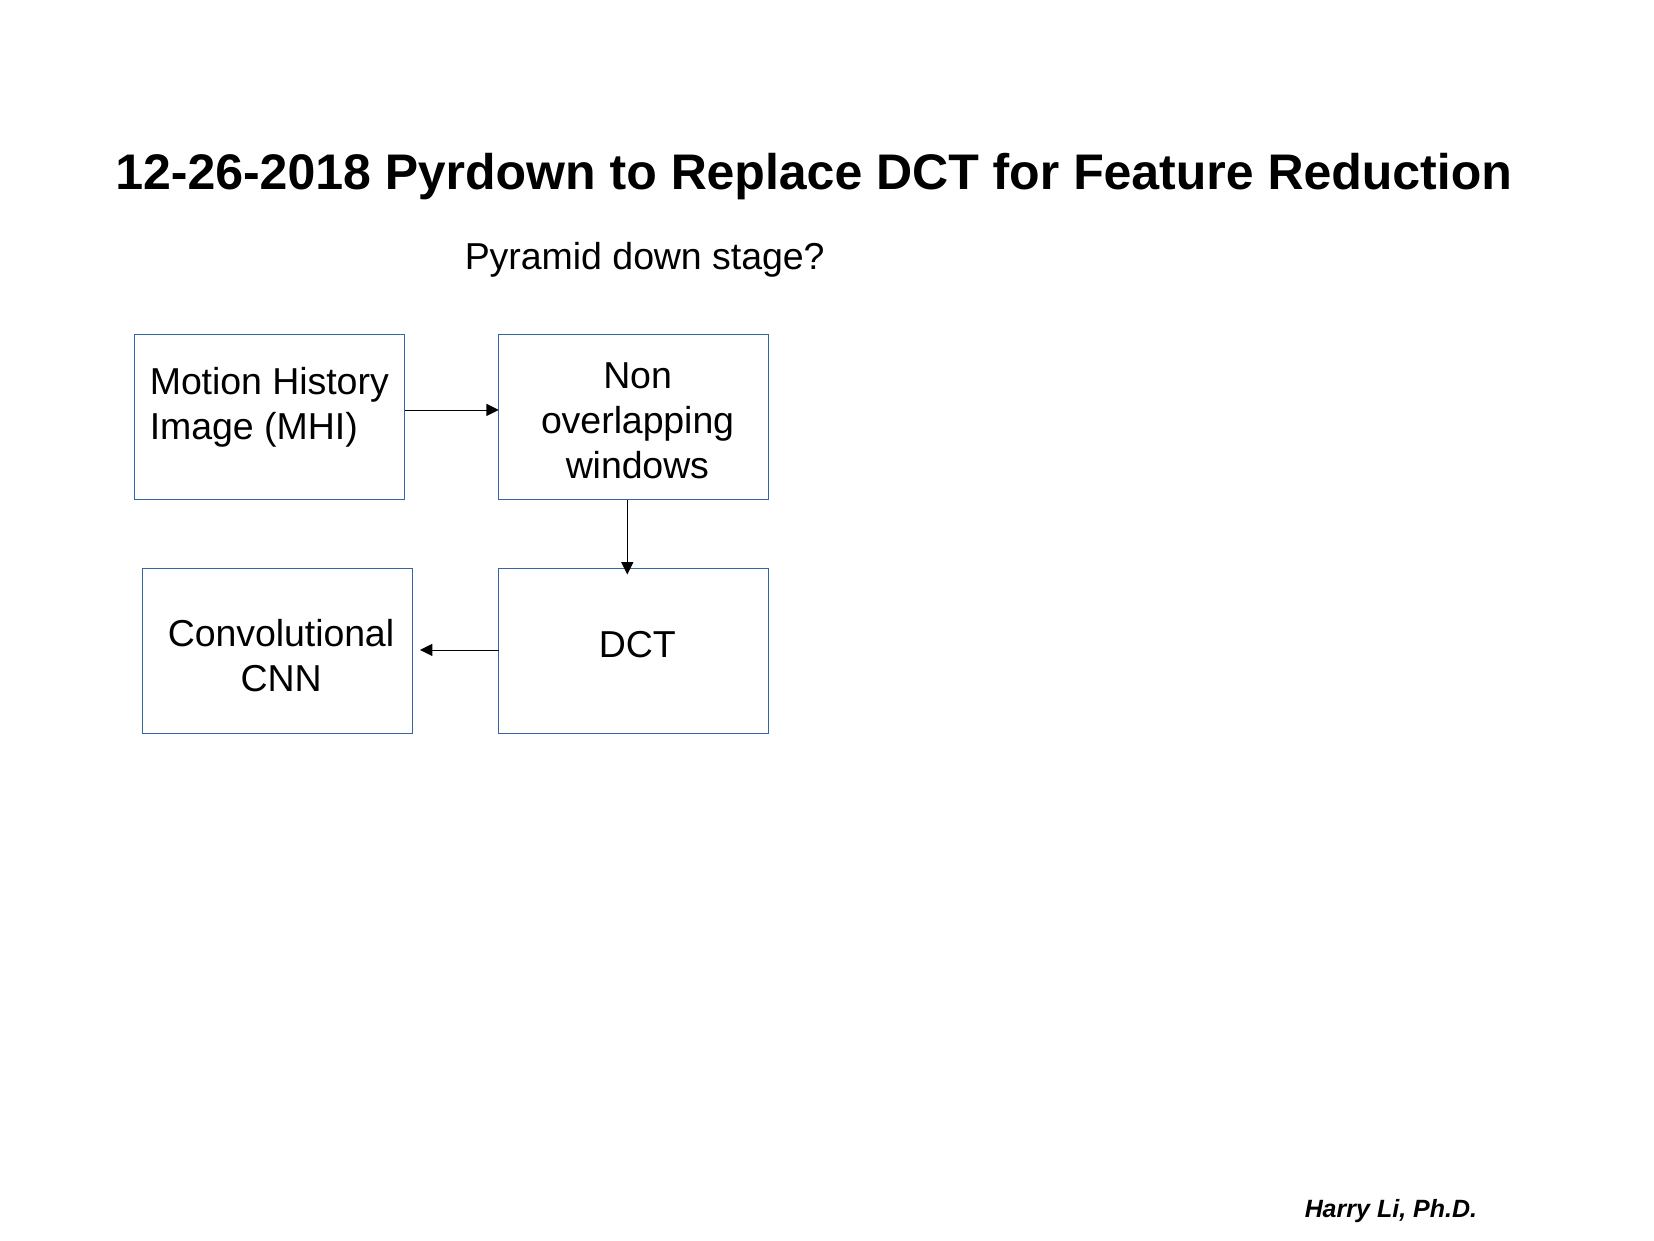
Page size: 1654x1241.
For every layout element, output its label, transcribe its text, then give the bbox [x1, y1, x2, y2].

text_box DCT [499, 613, 768, 670]
text_box DCT [769, 613, 777, 670]
text_box Non overlapping windows [769, 343, 777, 485]
text_box 12-26-2018 Pyrdown to Replace DCT for Feature Reduction [82, 49, 1571, 257]
text_box Non overlapping windows [499, 343, 768, 485]
text_box Pyramid down stage? [449, 224, 840, 282]
text_box Harry Li, Ph.D. [1289, 1185, 1620, 1228]
text_box ConvolutionalCNN [143, 601, 412, 700]
text_box ConvolutionalCNN [413, 601, 420, 700]
text_box Motion History Image (MHI) [135, 349, 404, 449]
